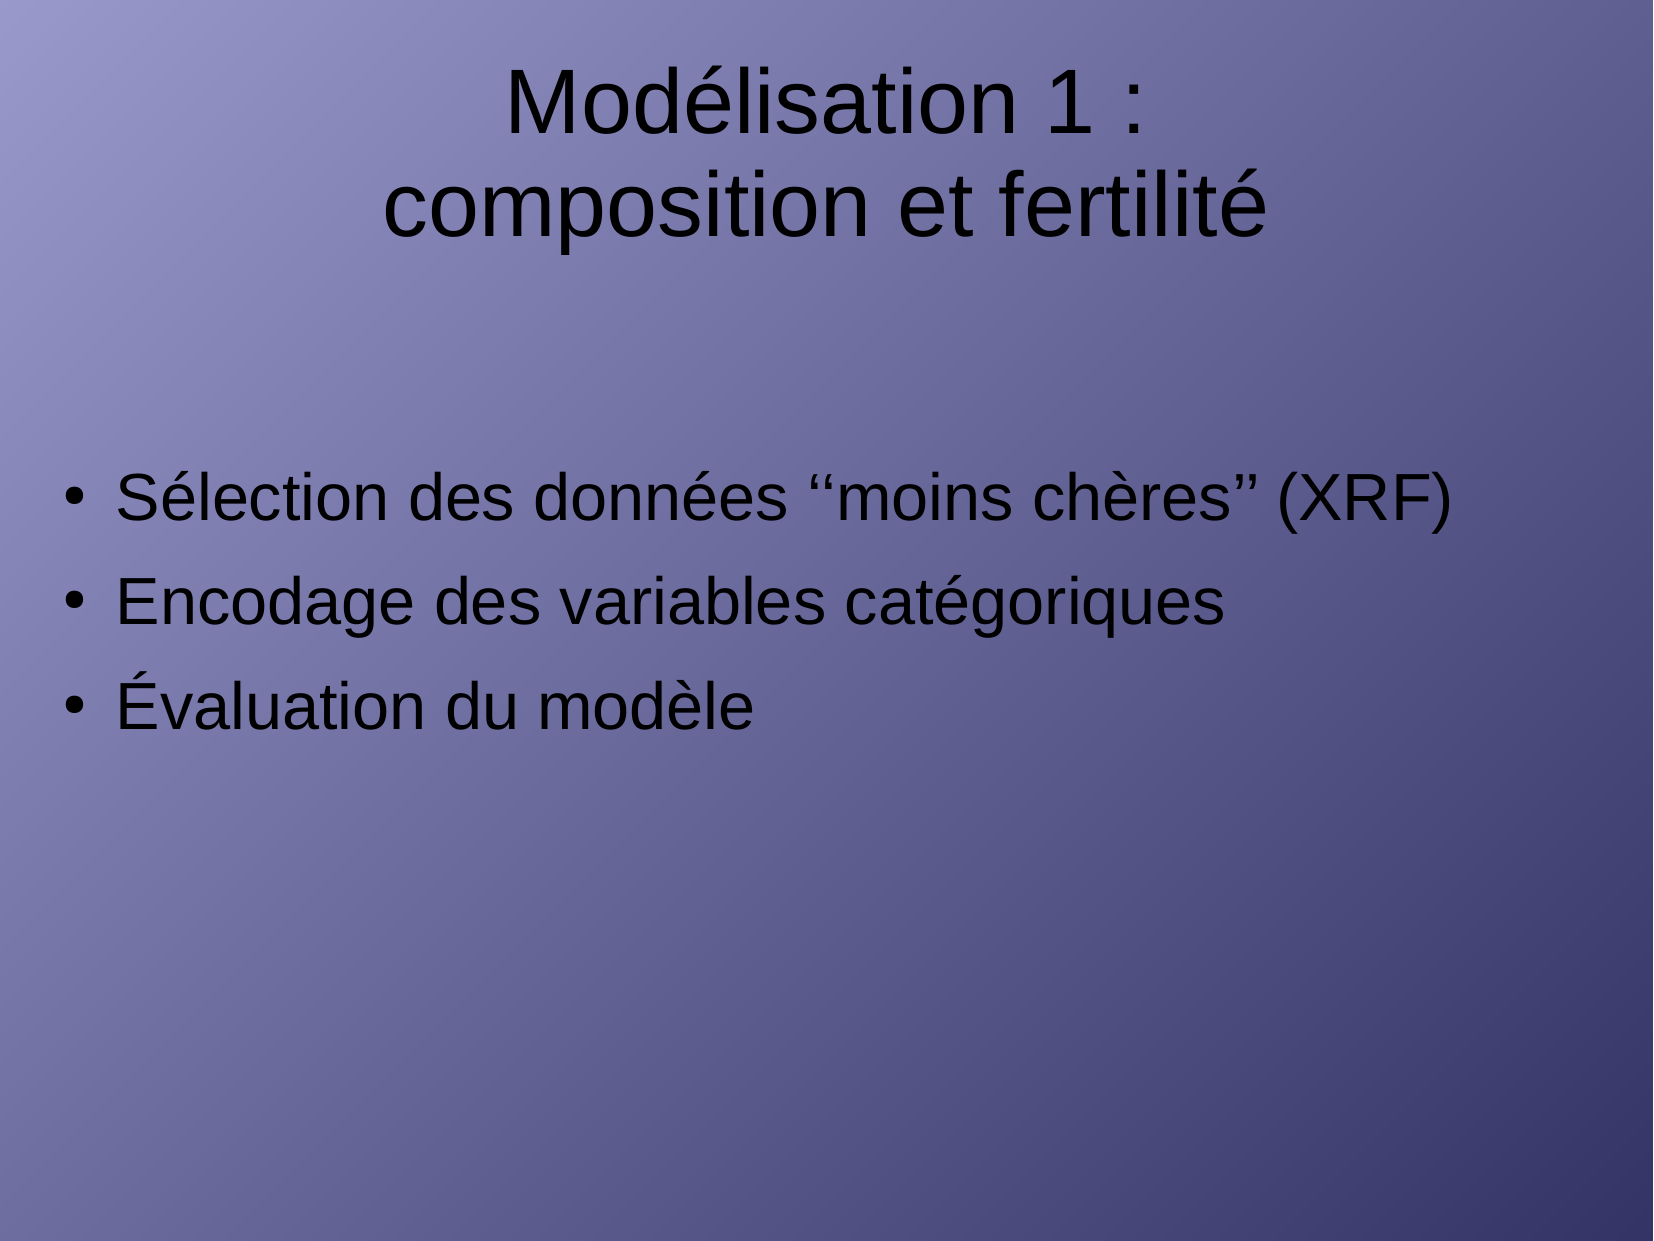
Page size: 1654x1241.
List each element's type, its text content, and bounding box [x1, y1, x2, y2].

title Modélisation 1 : composition et fertilité [82, 49, 1571, 257]
list Sélection des données ‘‘moins chères’’ (XRF) Encodage des variables catégoriques Évaluation du modèle [45, 460, 1533, 961]
